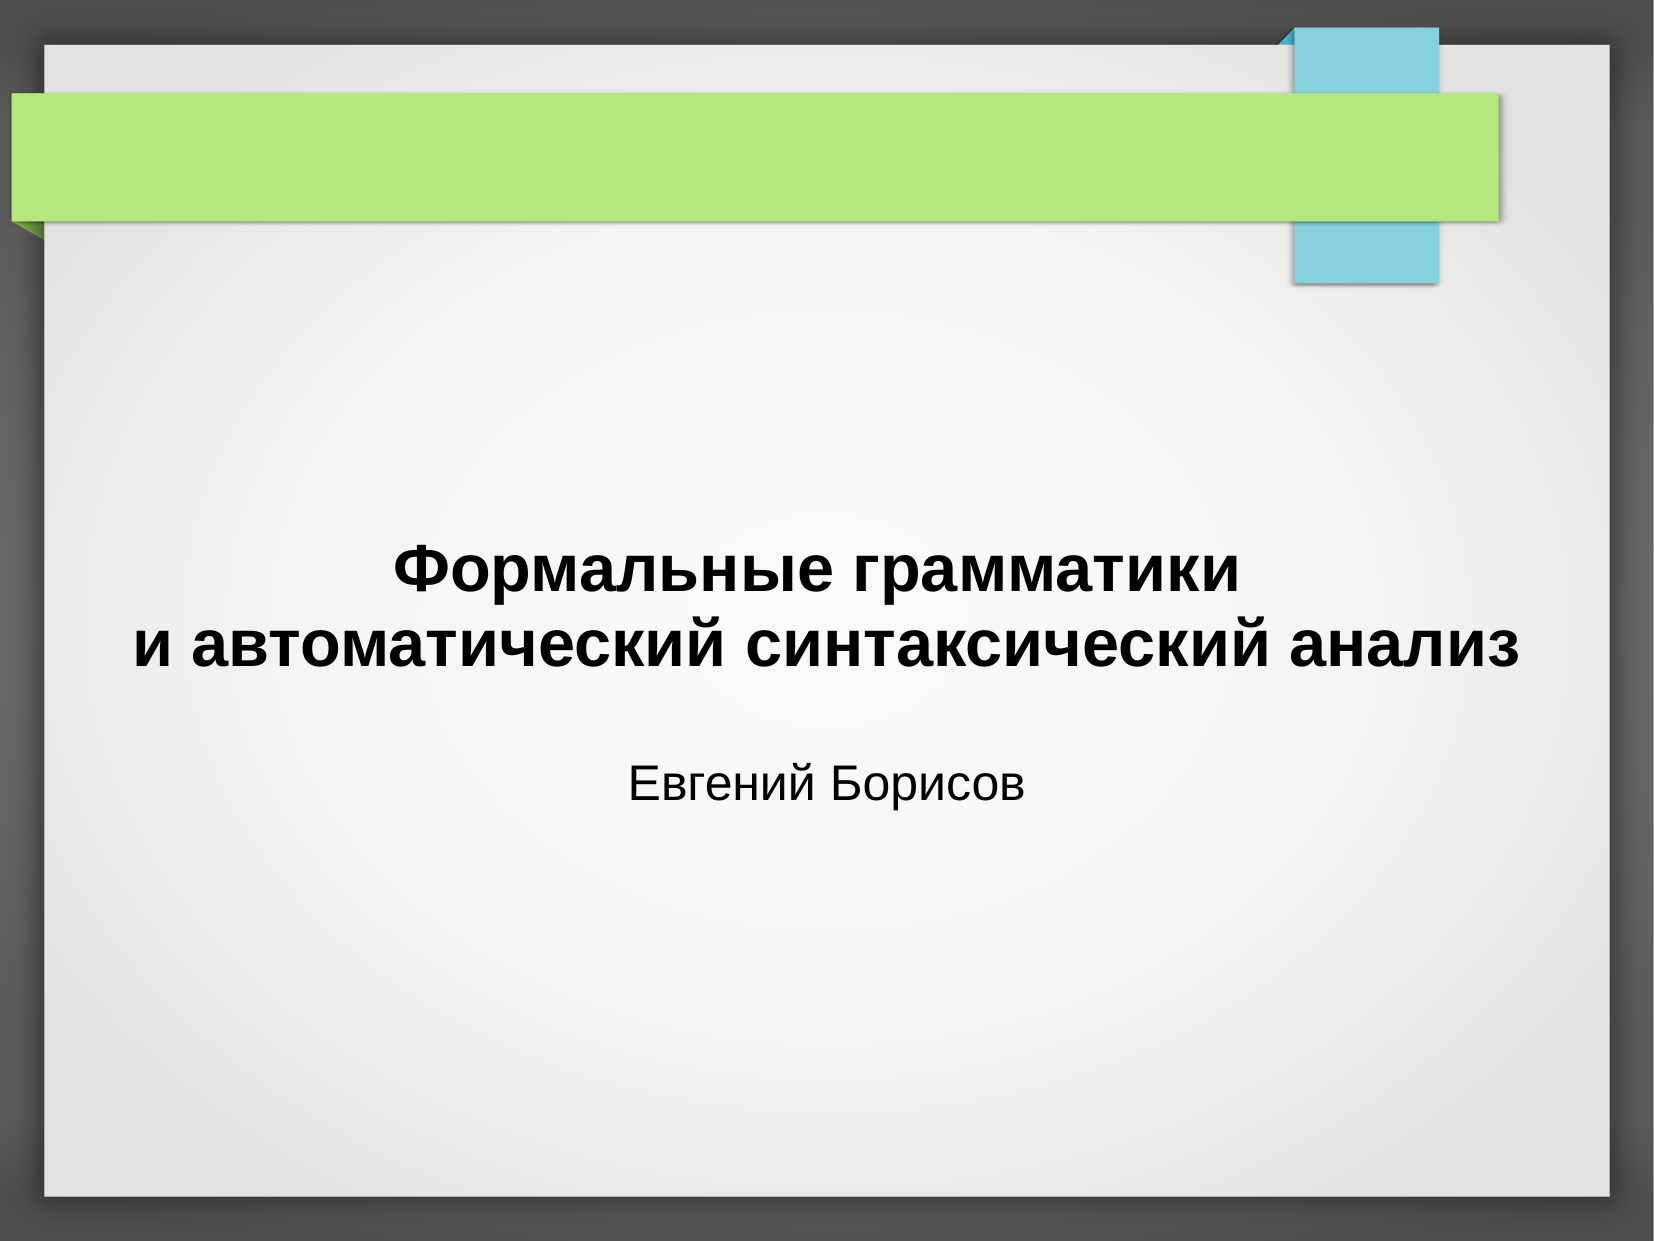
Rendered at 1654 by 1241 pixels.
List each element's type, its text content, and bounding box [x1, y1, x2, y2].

picture [0, 0, 1654, 1241]
subtitle Формальные грамматики и автоматический синтаксический анализ Евгений Борисов [82, 290, 1571, 1010]
